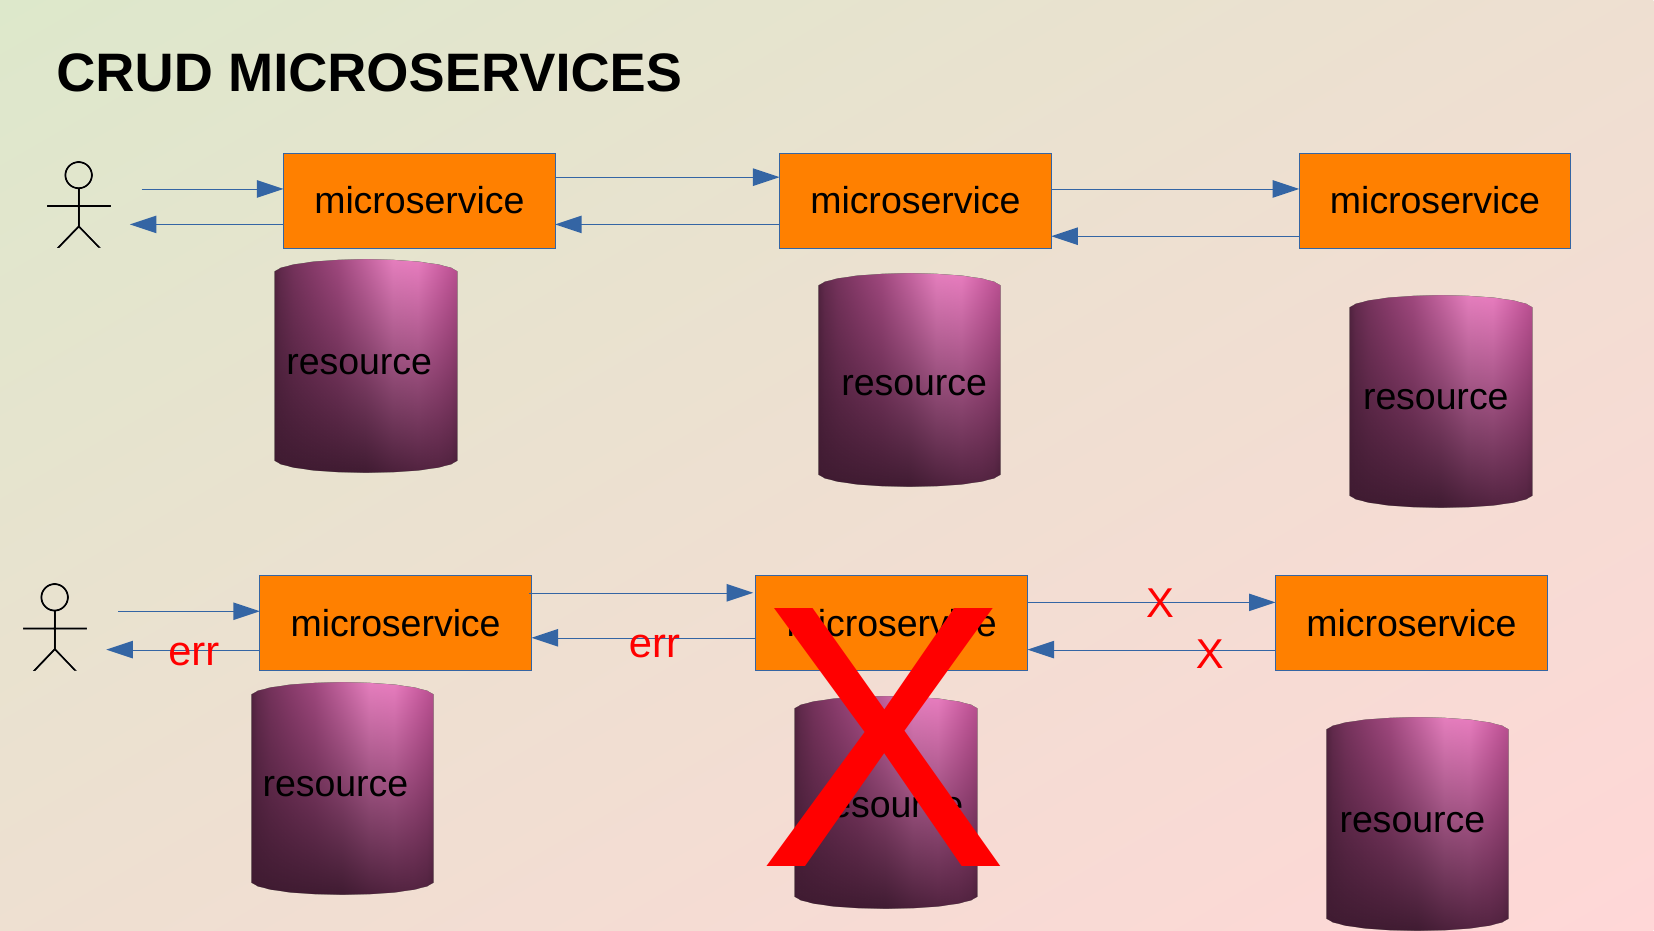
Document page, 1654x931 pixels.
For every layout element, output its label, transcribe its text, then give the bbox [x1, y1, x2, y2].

text_box microservice [259, 575, 532, 671]
text_box X [744, 519, 1016, 931]
text_box microservice [1275, 575, 1548, 671]
text_box resource [271, 332, 447, 390]
text_box microservice [1016, 575, 1028, 671]
text_box err [614, 611, 697, 674]
text_box X [1181, 623, 1229, 686]
picture [47, 161, 111, 249]
text_box X [1131, 572, 1179, 634]
text_box resource [826, 354, 1002, 412]
text_box microservice [779, 153, 1052, 249]
picture [23, 583, 87, 671]
text_box err [153, 620, 237, 683]
text_box resource [1324, 790, 1501, 848]
text_box resource [248, 755, 424, 813]
text_box CRUD MICROSERVICES [41, 35, 698, 111]
text_box microservice [283, 153, 556, 249]
text_box microservice [1299, 153, 1571, 249]
text_box resource [1348, 368, 1524, 426]
